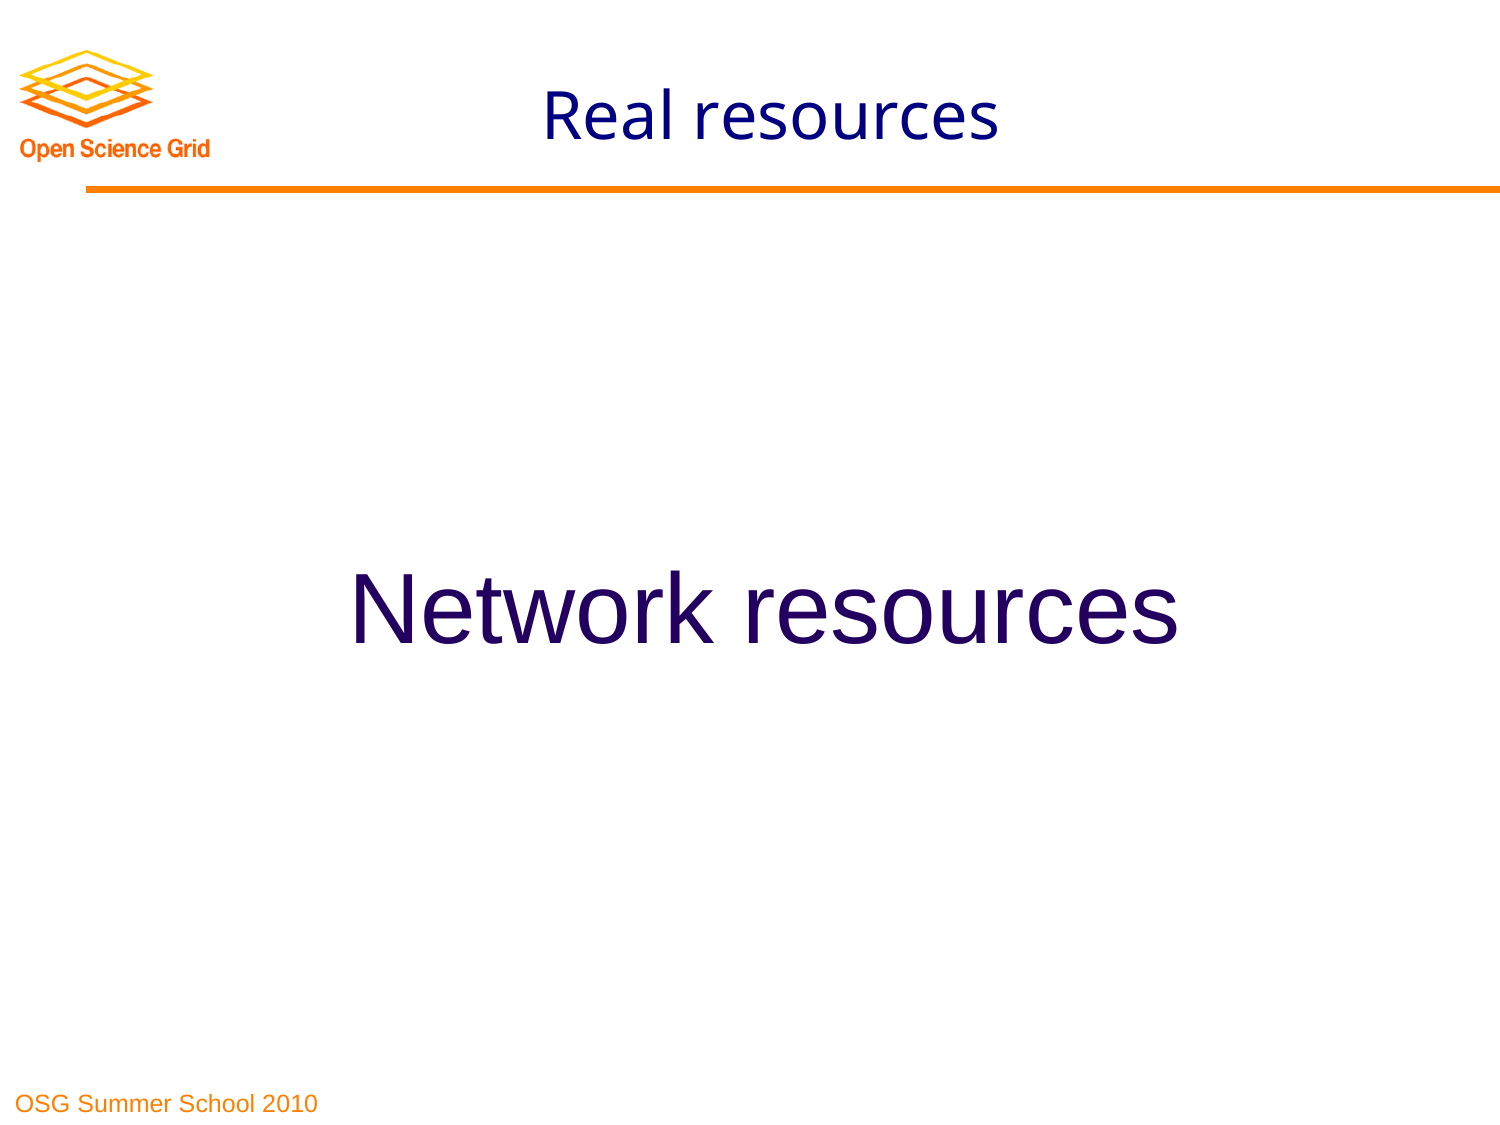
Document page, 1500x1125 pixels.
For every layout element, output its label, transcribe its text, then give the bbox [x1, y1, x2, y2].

title Real resources [201, 11, 1342, 215]
subtitle Network resources [127, 226, 1403, 981]
picture [0, 27, 201, 179]
